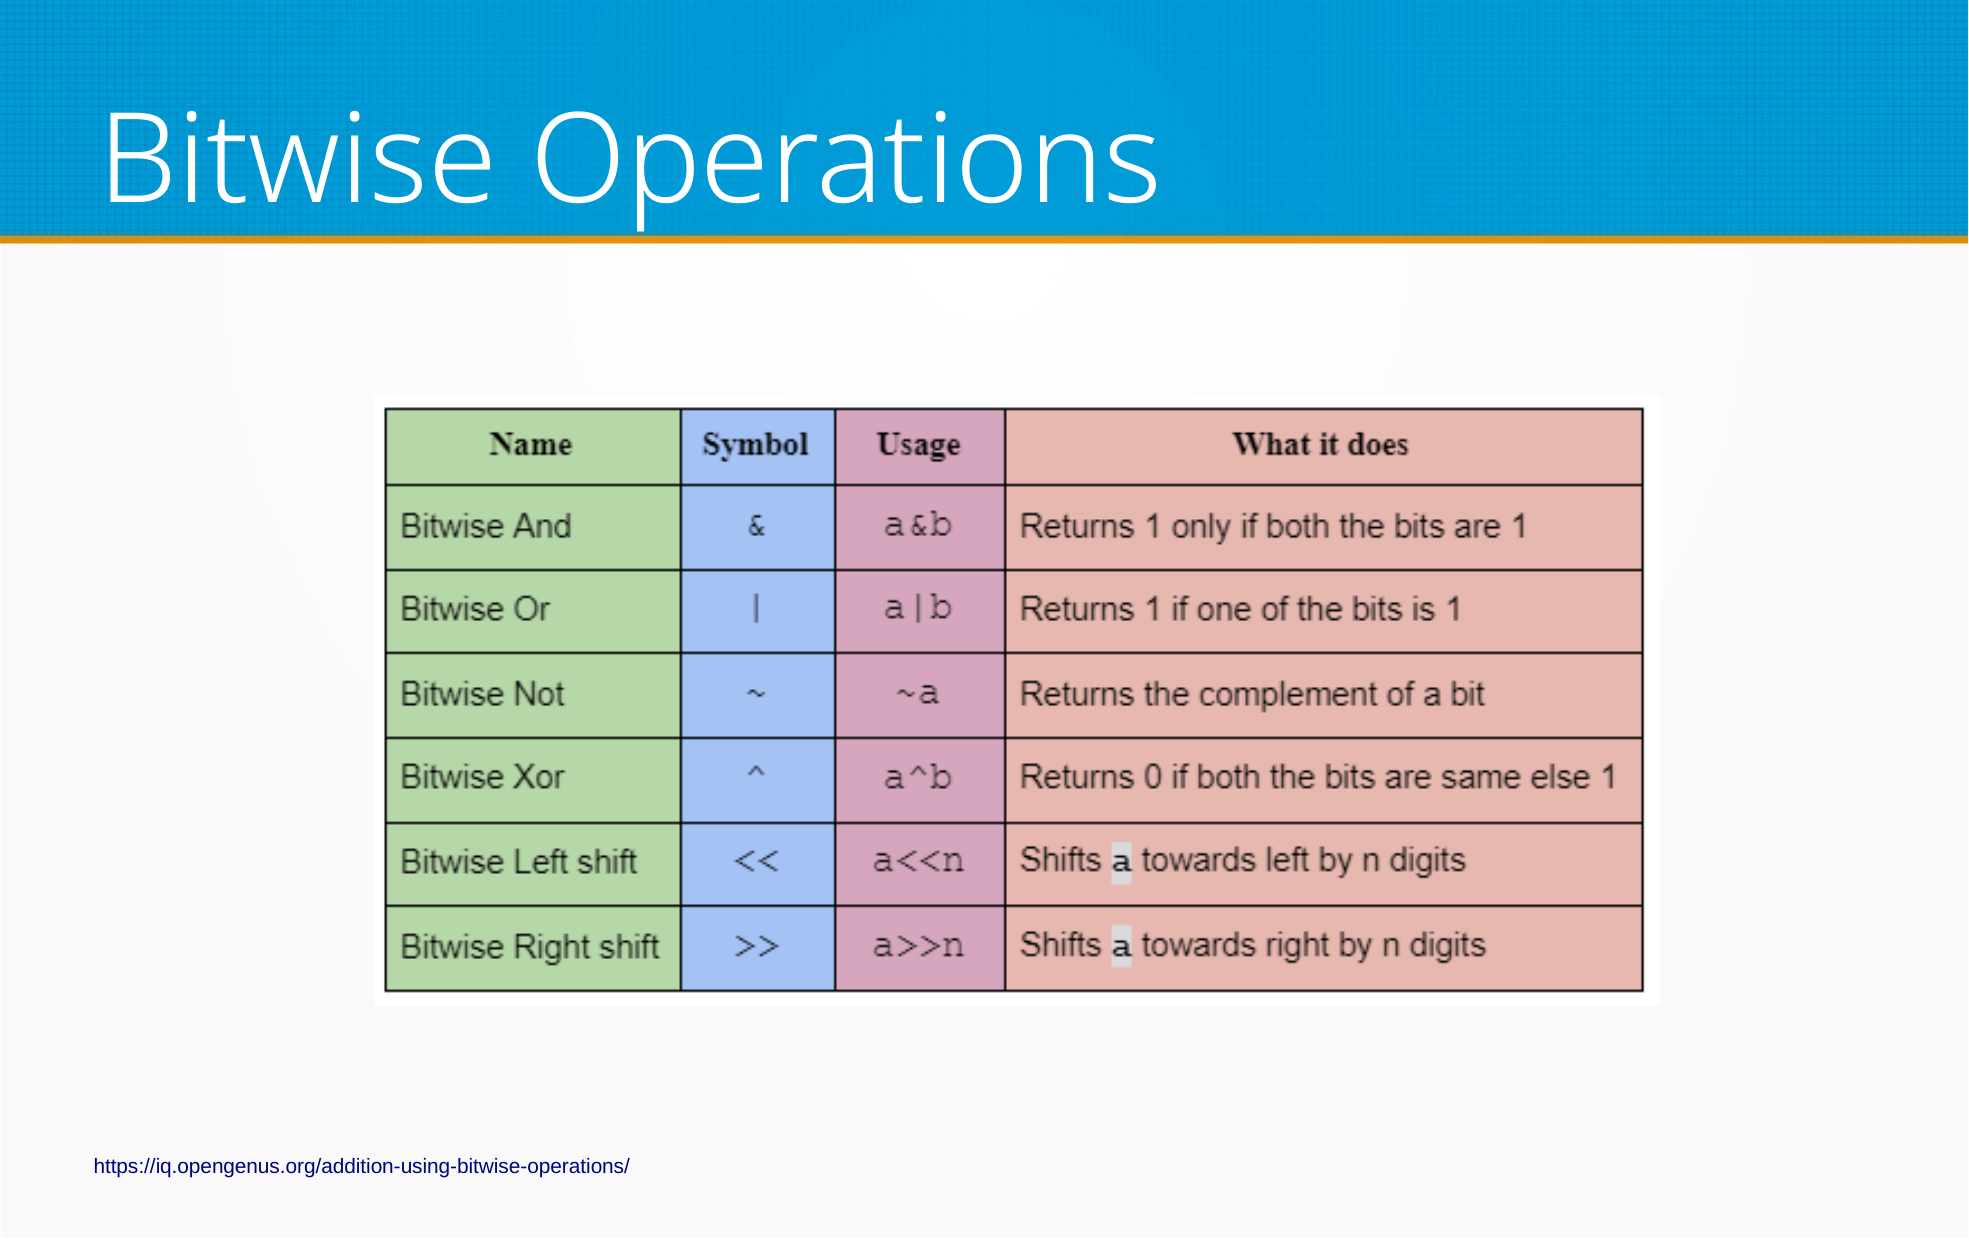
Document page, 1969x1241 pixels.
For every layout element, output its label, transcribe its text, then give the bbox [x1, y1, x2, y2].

picture [0, 233, 1969, 1241]
text_box https://iq.opengenus.org/addition-using-bitwise-operations/ [78, 1147, 645, 1186]
title Bitwise Operations [98, 19, 1870, 228]
